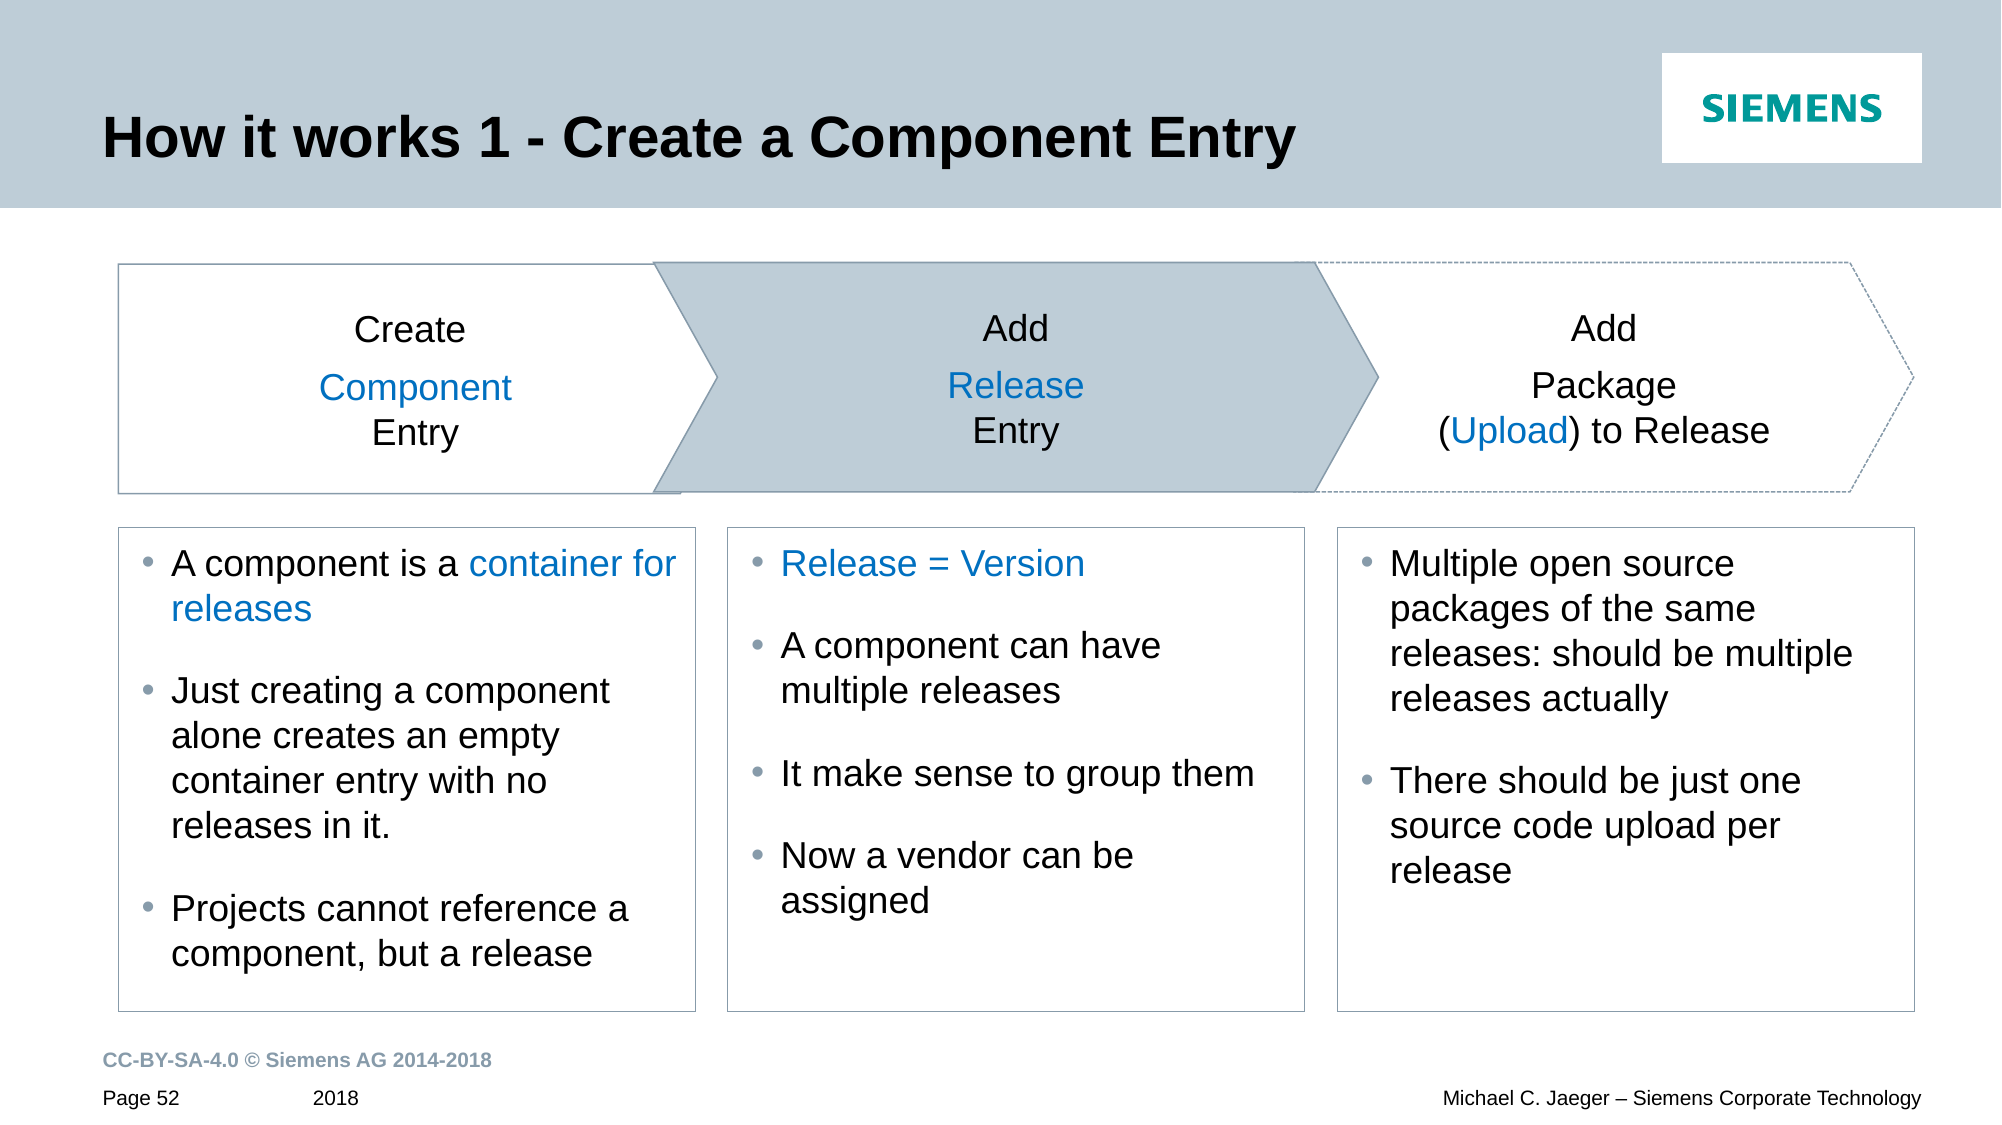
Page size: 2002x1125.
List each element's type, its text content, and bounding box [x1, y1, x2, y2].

title How it works 1 - Create a Component Entry [0, 0, 2001, 208]
text_box Create Component Entry [118, 264, 717, 494]
text_box Release = Version A component can have multiple releases It make sense to group them Now a vendor can be assigned [727, 527, 1305, 1012]
text_box A component is a container for releases Just creating a component alone creates an empty container entry with no releases in it. Projects cannot reference a component, but a release [118, 527, 696, 1012]
text_box Multiple open source packages of the same releases: should be multiple releases actually There should be just one source code upload per release [1337, 527, 1915, 1012]
text_box Add Release Entry [653, 262, 1379, 492]
text_box Add Package (Upload) to Release [1315, 262, 1914, 492]
